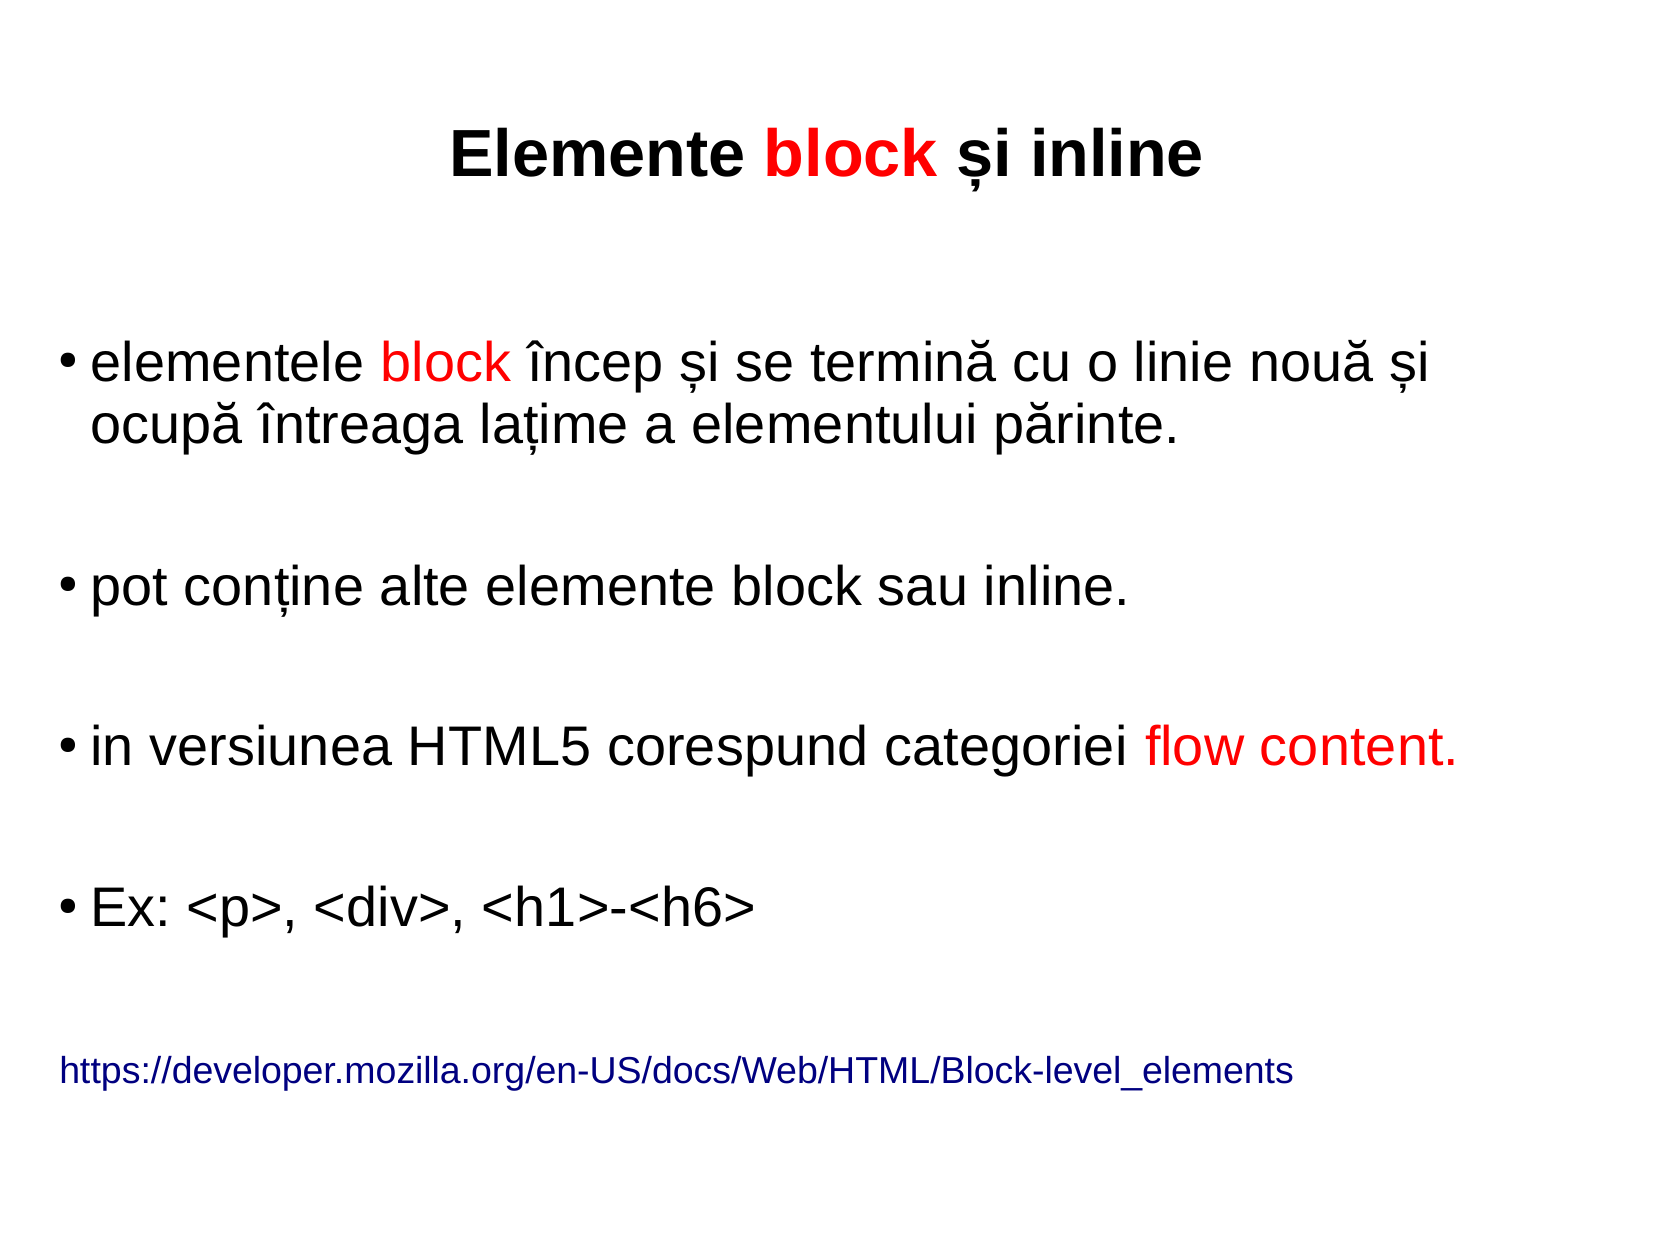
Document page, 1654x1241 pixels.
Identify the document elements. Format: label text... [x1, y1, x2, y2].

title Elemente block și inline [82, 49, 1571, 257]
text_box https://developer.mozilla.org/en-US/docs/Web/HTML/Block-level_elements [44, 1041, 1587, 1112]
list elementele block încep și se termină cu o linie nouă și ocupă întreaga lațime a elementului părinte. pot conține alte elemente block sau inline. in versiunea HTML5 corespund categoriei flow content. Ex: <p>, <div>, <h1>-<h6> [47, 330, 1548, 951]
